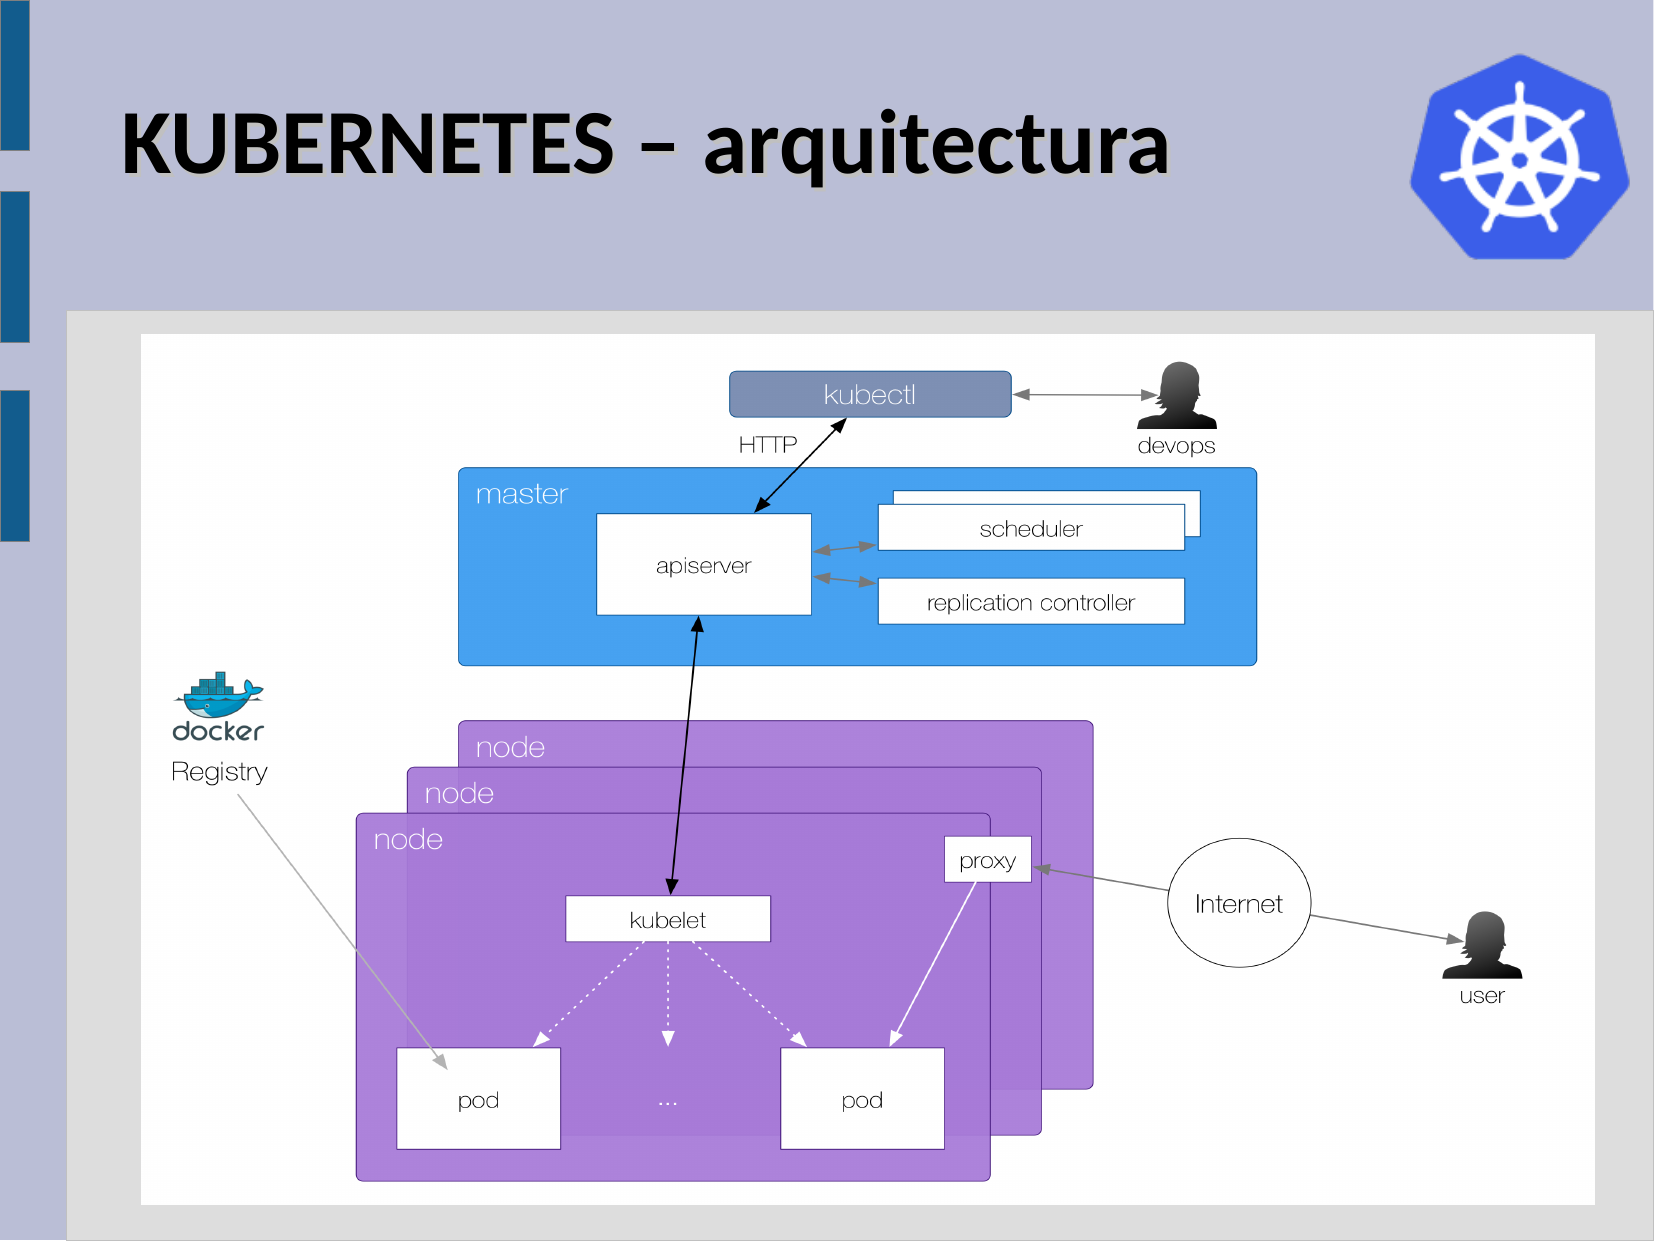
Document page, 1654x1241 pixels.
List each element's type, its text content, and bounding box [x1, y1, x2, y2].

picture [1381, 47, 1654, 267]
text_box KUBERNETES – arquitectura [106, 97, 1381, 225]
picture [141, 334, 1595, 1205]
